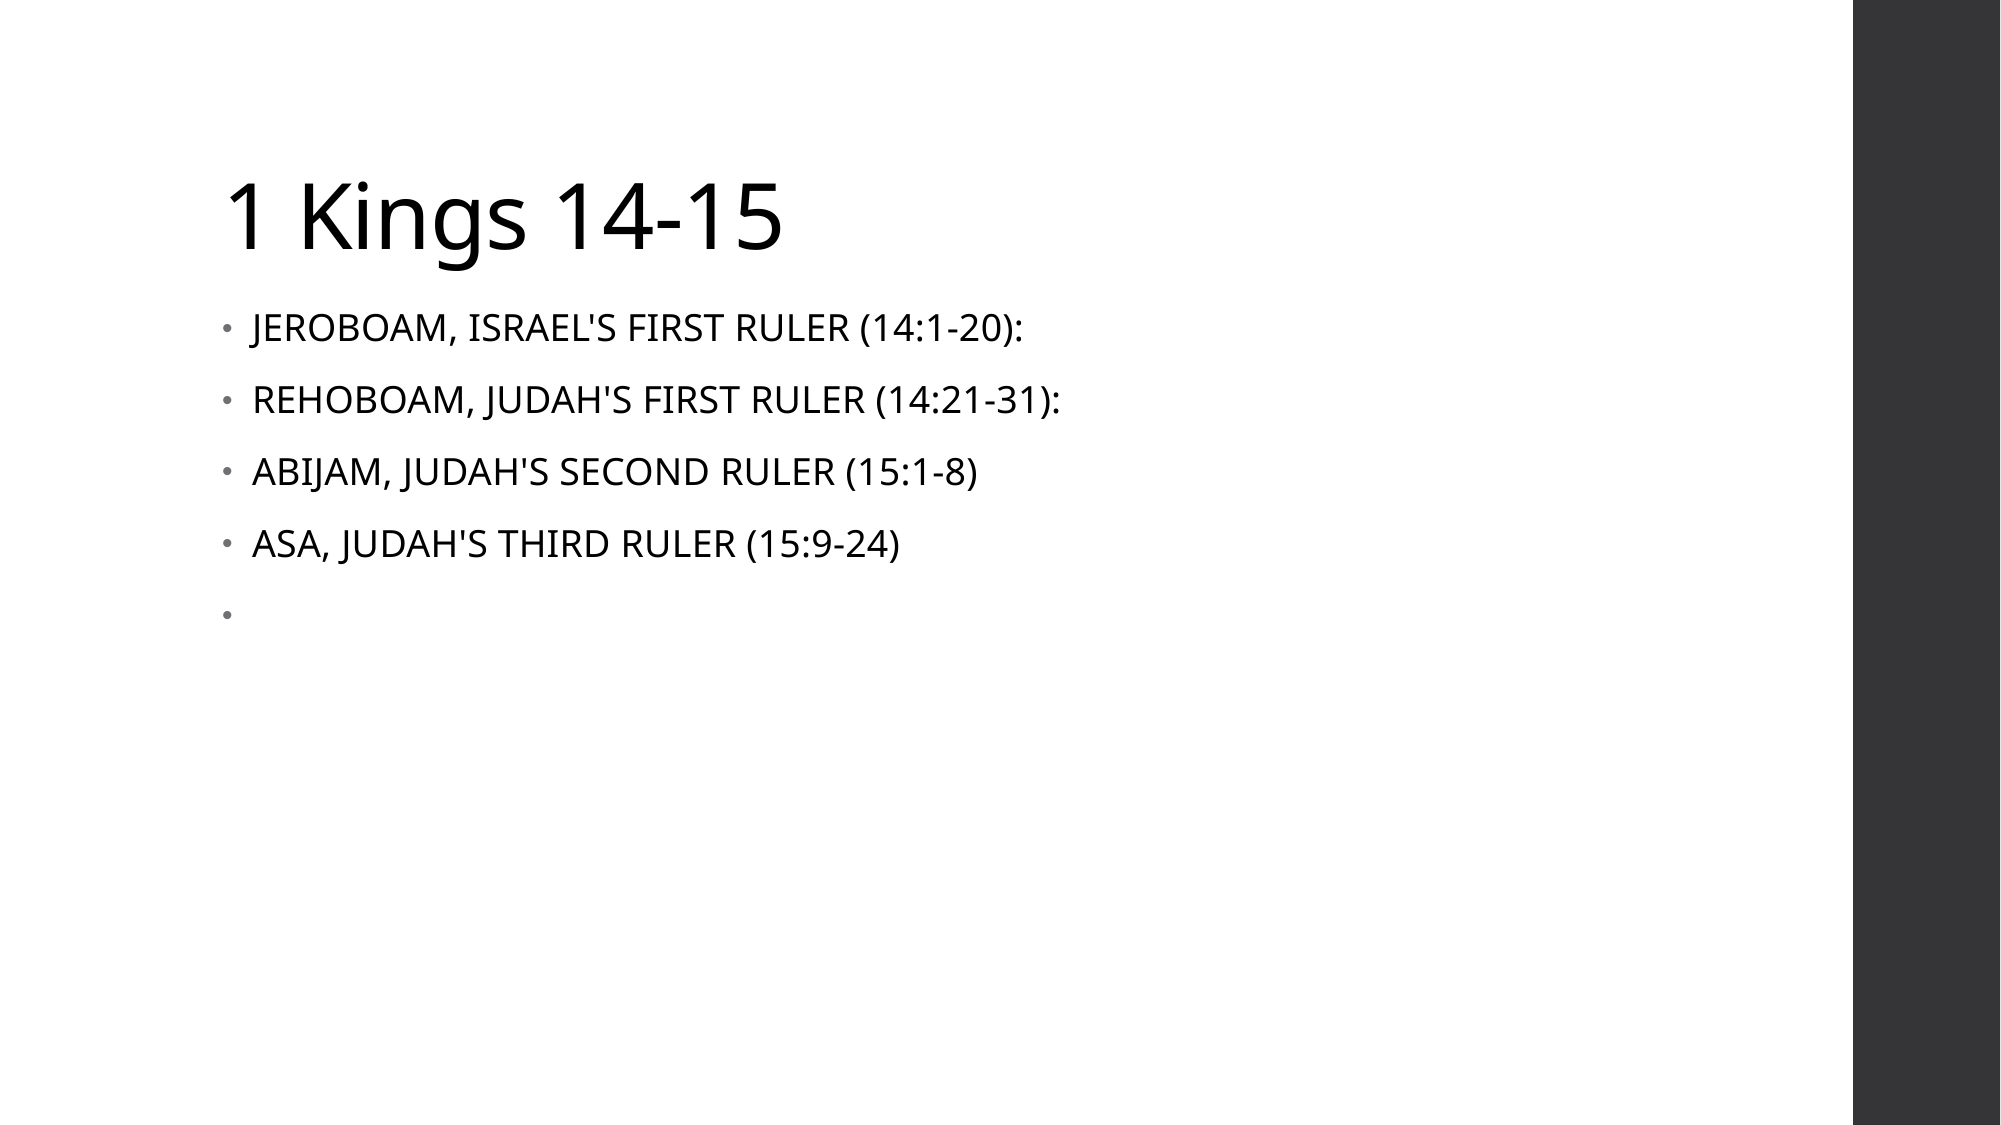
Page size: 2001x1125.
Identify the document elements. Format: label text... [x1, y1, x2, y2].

list JEROBOAM, ISRAEL'S FIRST RULER (14:1-20): REHOBOAM, JUDAH'S FIRST RULER (14:21-31): ABIJAM, JUDAH'S SECOND RULER (15:1-8) ASA, JUDAH'S THIRD RULER (15:9-24) [206, 299, 1617, 1014]
title 1 Kings 14-15 [206, 60, 1797, 278]
